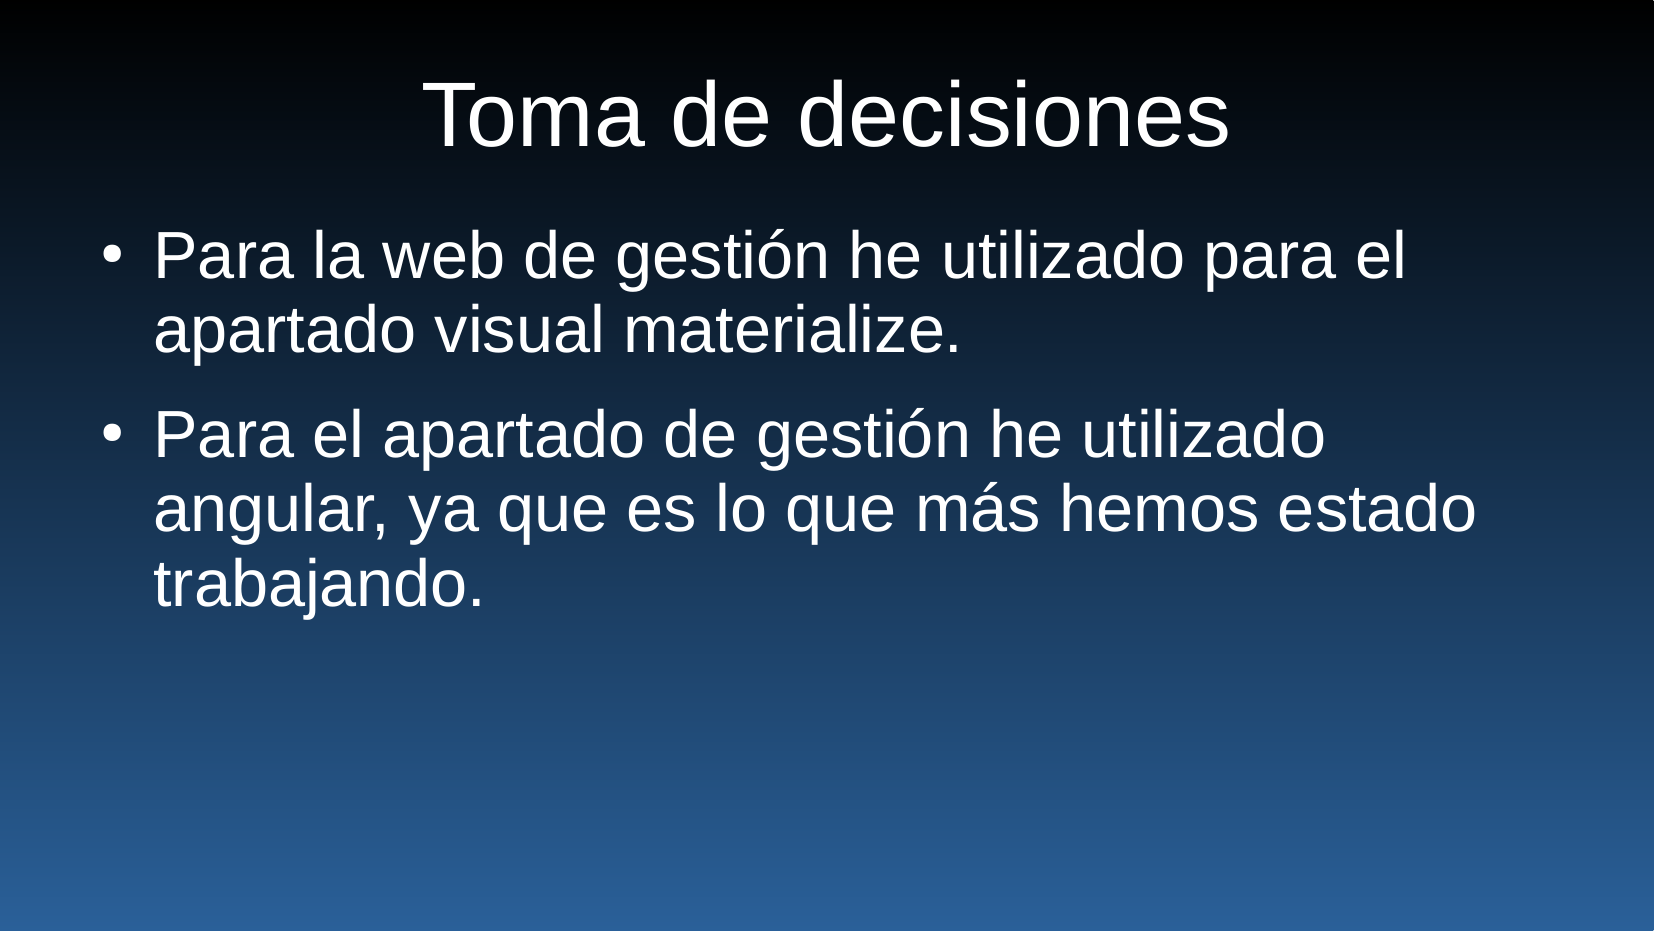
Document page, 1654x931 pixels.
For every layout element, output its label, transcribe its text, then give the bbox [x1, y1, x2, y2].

title Toma de decisiones [82, 37, 1571, 193]
list Para la web de gestión he utilizado para el apartado visual materialize. Para el apartado de gestión he utilizado angular, ya que es lo que más hemos estado trabajando. [82, 217, 1571, 758]
